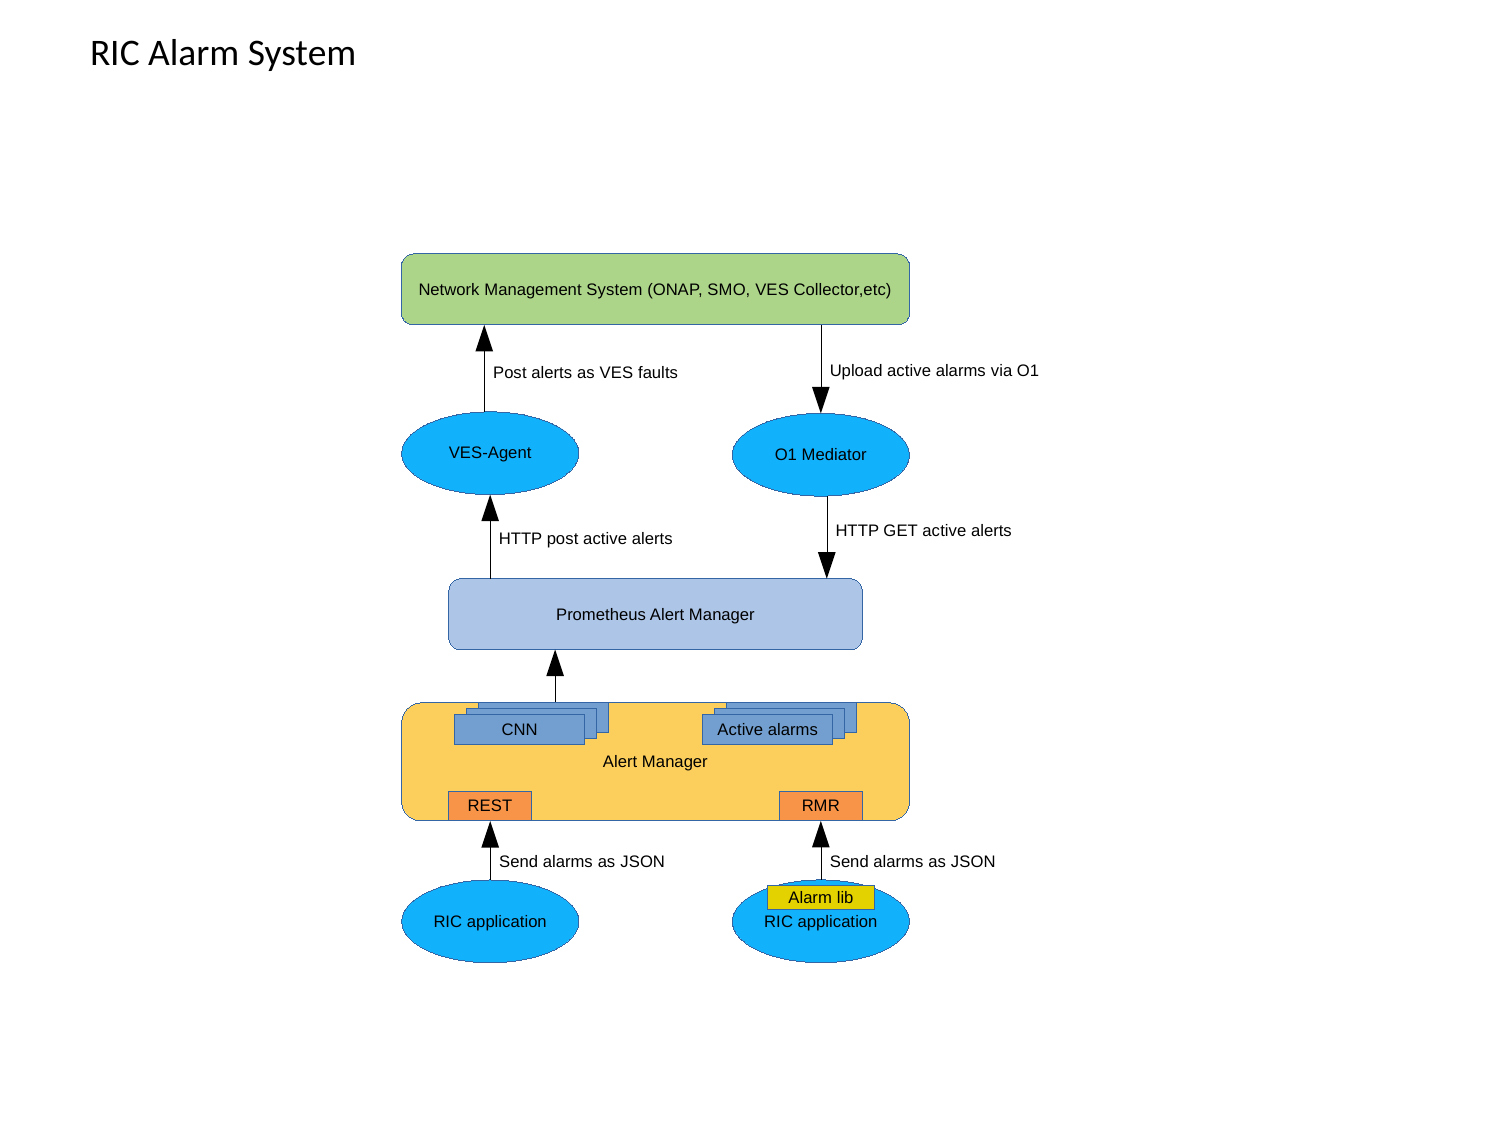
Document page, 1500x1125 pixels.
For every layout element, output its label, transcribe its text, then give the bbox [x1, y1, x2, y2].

text_box Alert Manager [401, 702, 910, 821]
text_box RIC application [778, 879, 864, 885]
text_box HTTP GET active alerts [820, 513, 1028, 548]
text_box VES-Agent [401, 411, 579, 495]
text_box HTTP post active alerts [484, 521, 689, 556]
text_box Post alerts as VES faults [478, 356, 694, 390]
text_box Upload active alarms via O1 [814, 354, 1055, 388]
text_box RIC application [401, 879, 579, 963]
text_box O1 Mediator [732, 413, 910, 497]
text_box Prometheus Alert Manager [448, 578, 863, 650]
text_box Alarm lib [767, 885, 875, 910]
text_box RIC application [732, 888, 910, 963]
text_box Send alarms as JSON [484, 844, 680, 879]
text_box [714, 702, 857, 739]
text_box [466, 702, 609, 739]
text_box Network Management System (ONAP, SMO, VES Collector,etc) [401, 253, 910, 325]
text_box REST [448, 791, 532, 821]
text_box CNN [454, 714, 585, 745]
text_box Active alarms [702, 714, 833, 745]
text_box RMR [779, 791, 863, 821]
text_box Send alarms as JSON [814, 844, 1011, 879]
title RIC Alarm System [75, 7, 1425, 95]
